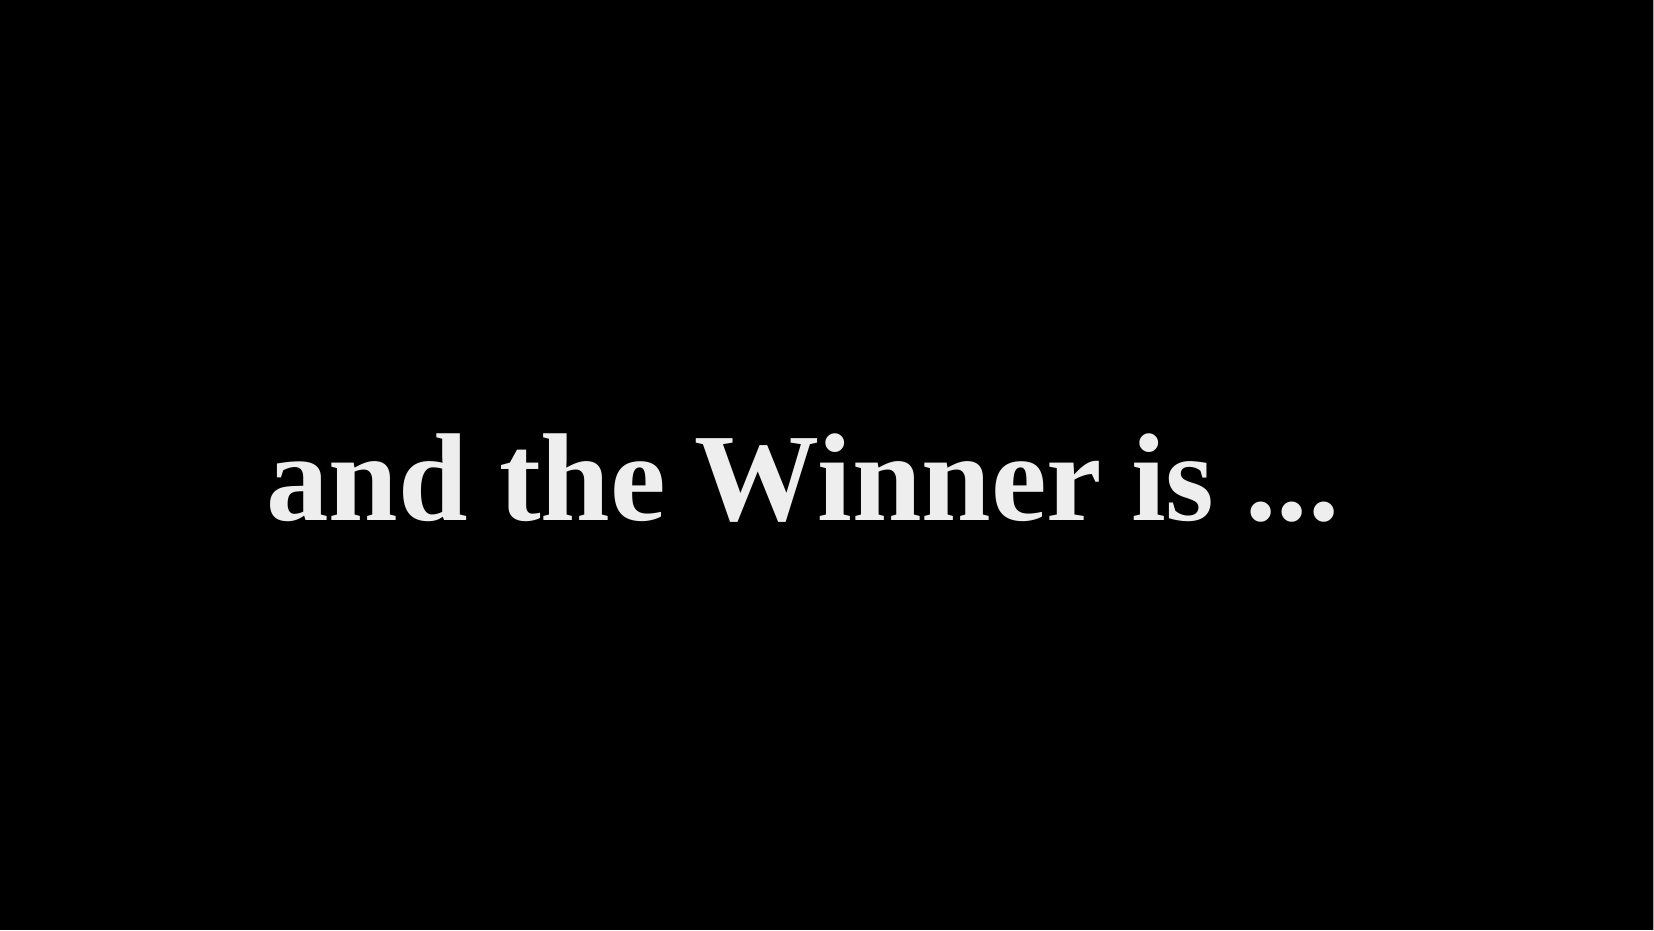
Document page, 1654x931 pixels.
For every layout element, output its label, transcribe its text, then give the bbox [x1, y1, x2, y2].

text_box and the Winner is ... [70, 401, 1536, 638]
